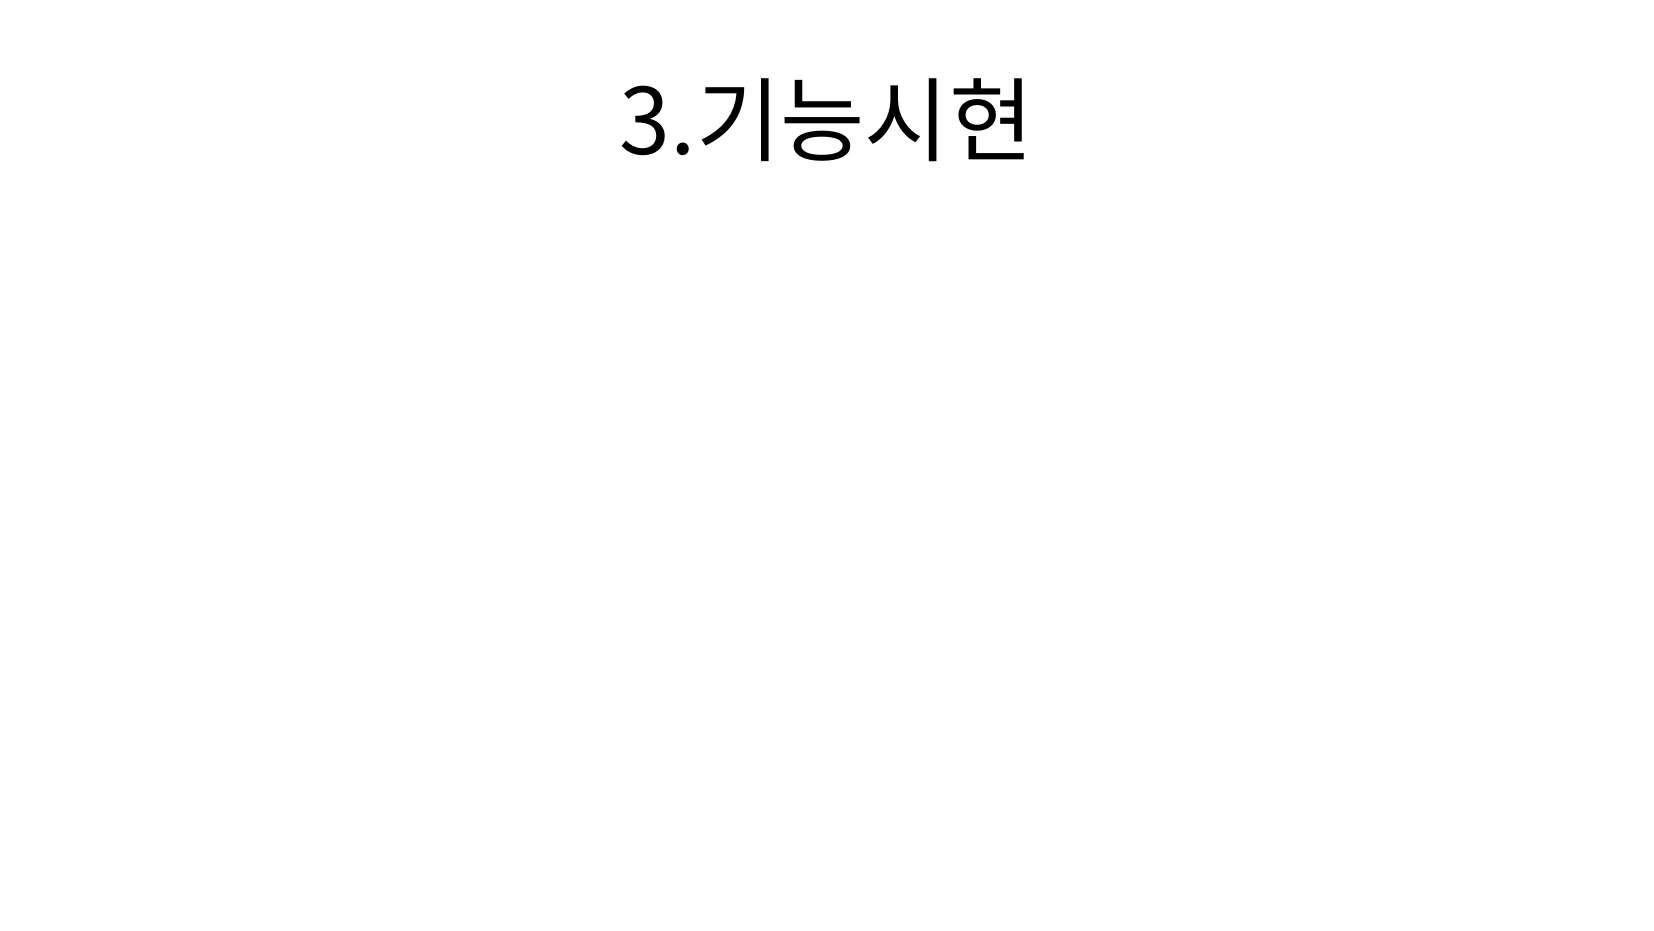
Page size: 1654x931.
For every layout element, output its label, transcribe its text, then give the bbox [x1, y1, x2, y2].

title 3.기능시현 [82, 37, 1571, 193]
